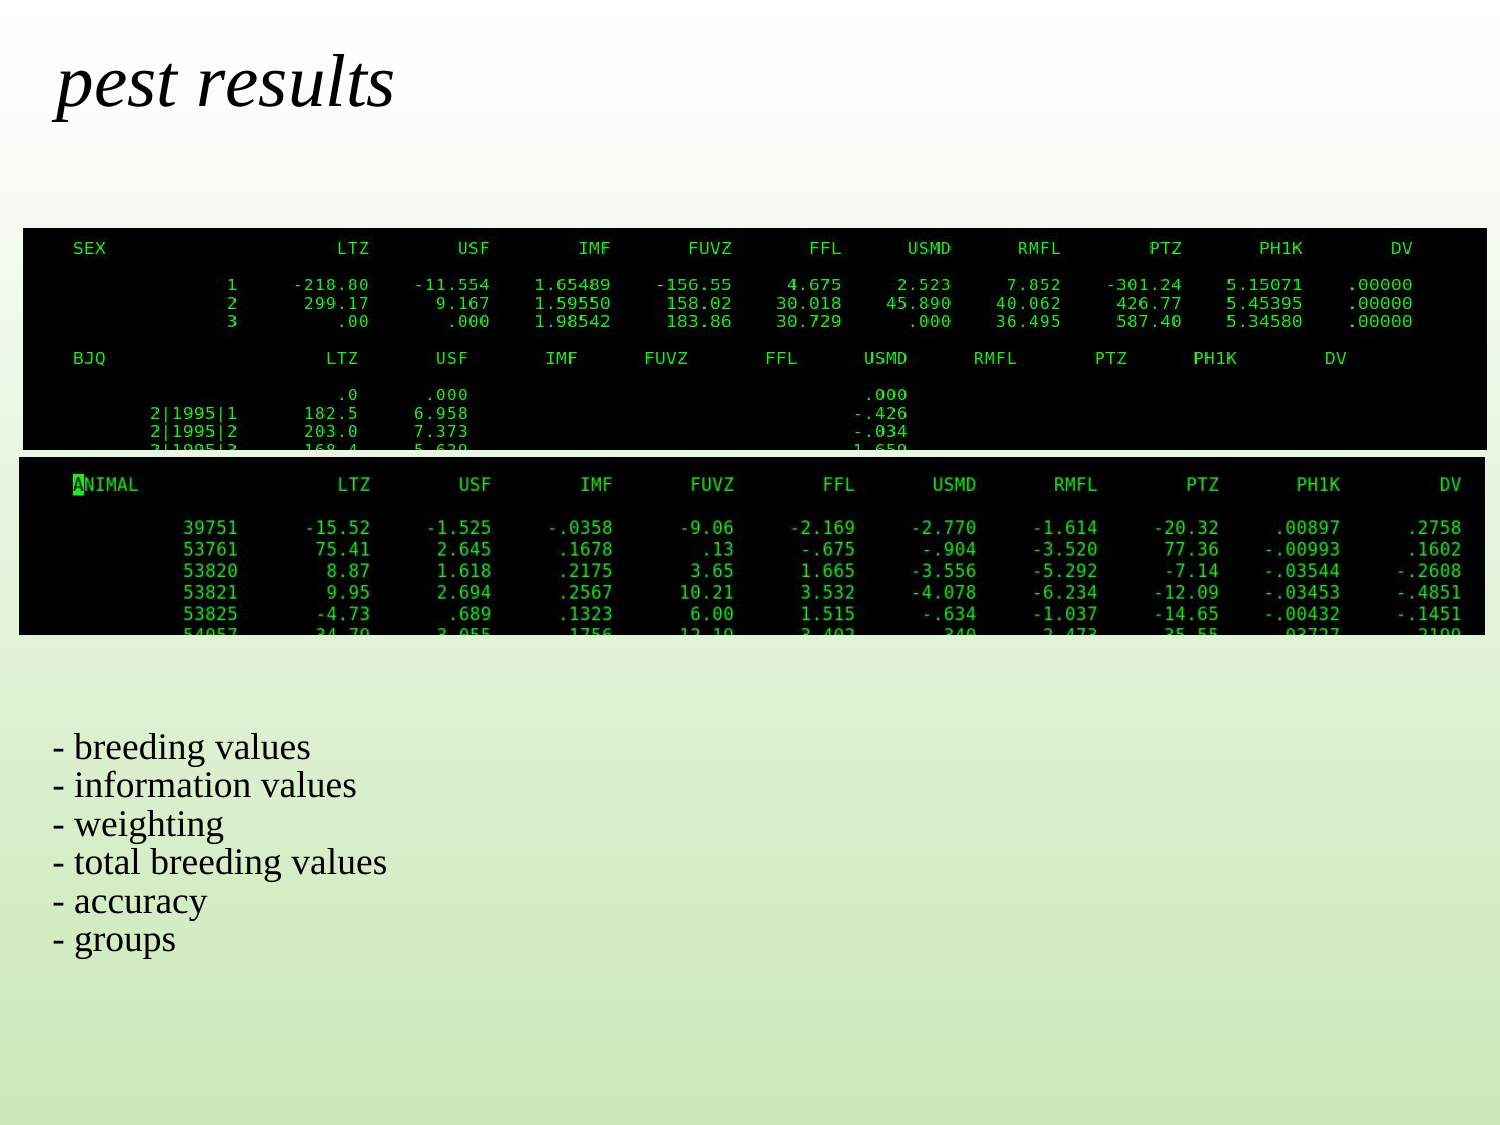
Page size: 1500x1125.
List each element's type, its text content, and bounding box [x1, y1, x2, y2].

text_box - breeding values - information values - weighting - total breeding values - accuracy - groups [37, 720, 403, 971]
picture [23, 228, 1487, 451]
picture [19, 457, 1485, 635]
text_box pest results [42, 37, 412, 136]
